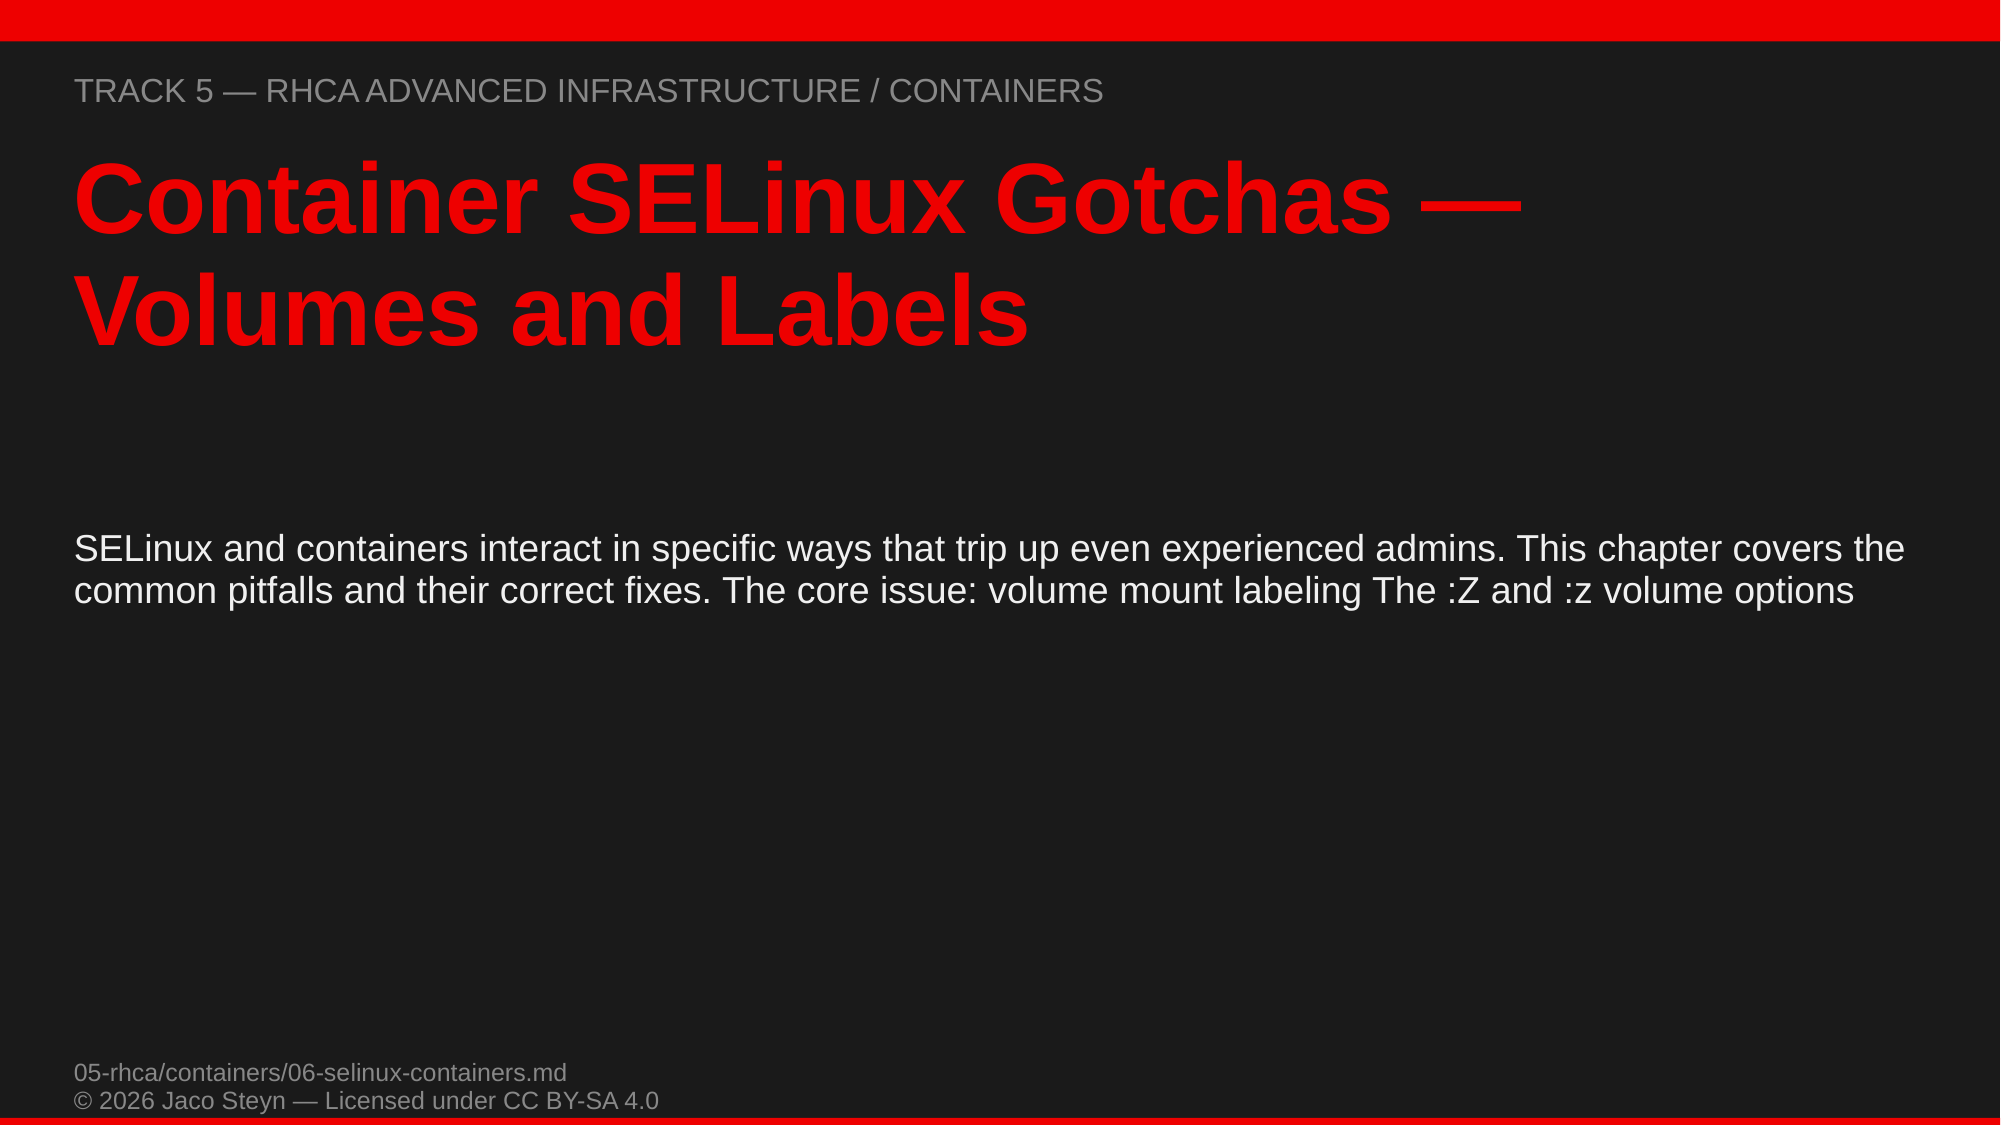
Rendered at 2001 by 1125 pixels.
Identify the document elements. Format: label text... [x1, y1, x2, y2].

text_box [0, 0, 2001, 42]
text_box 05-rhca/containers/06-selinux-containers.md © 2026 Jaco Steyn — Licensed under CC BY-SA 4.0 [59, 1051, 1942, 1111]
text_box [0, 1117, 2001, 1125]
text_box Container SELinux Gotchas — Volumes and Labels [59, 135, 1942, 461]
text_box SELinux and containers interact in specific ways that trip up even experienced admins. This chapter covers the common pitfalls and their correct fixes. The core issue: volume mount labeling The :Z and :z volume options [59, 519, 1942, 727]
text_box TRACK 5 — RHCA ADVANCED INFRASTRUCTURE / CONTAINERS [59, 64, 1942, 119]
